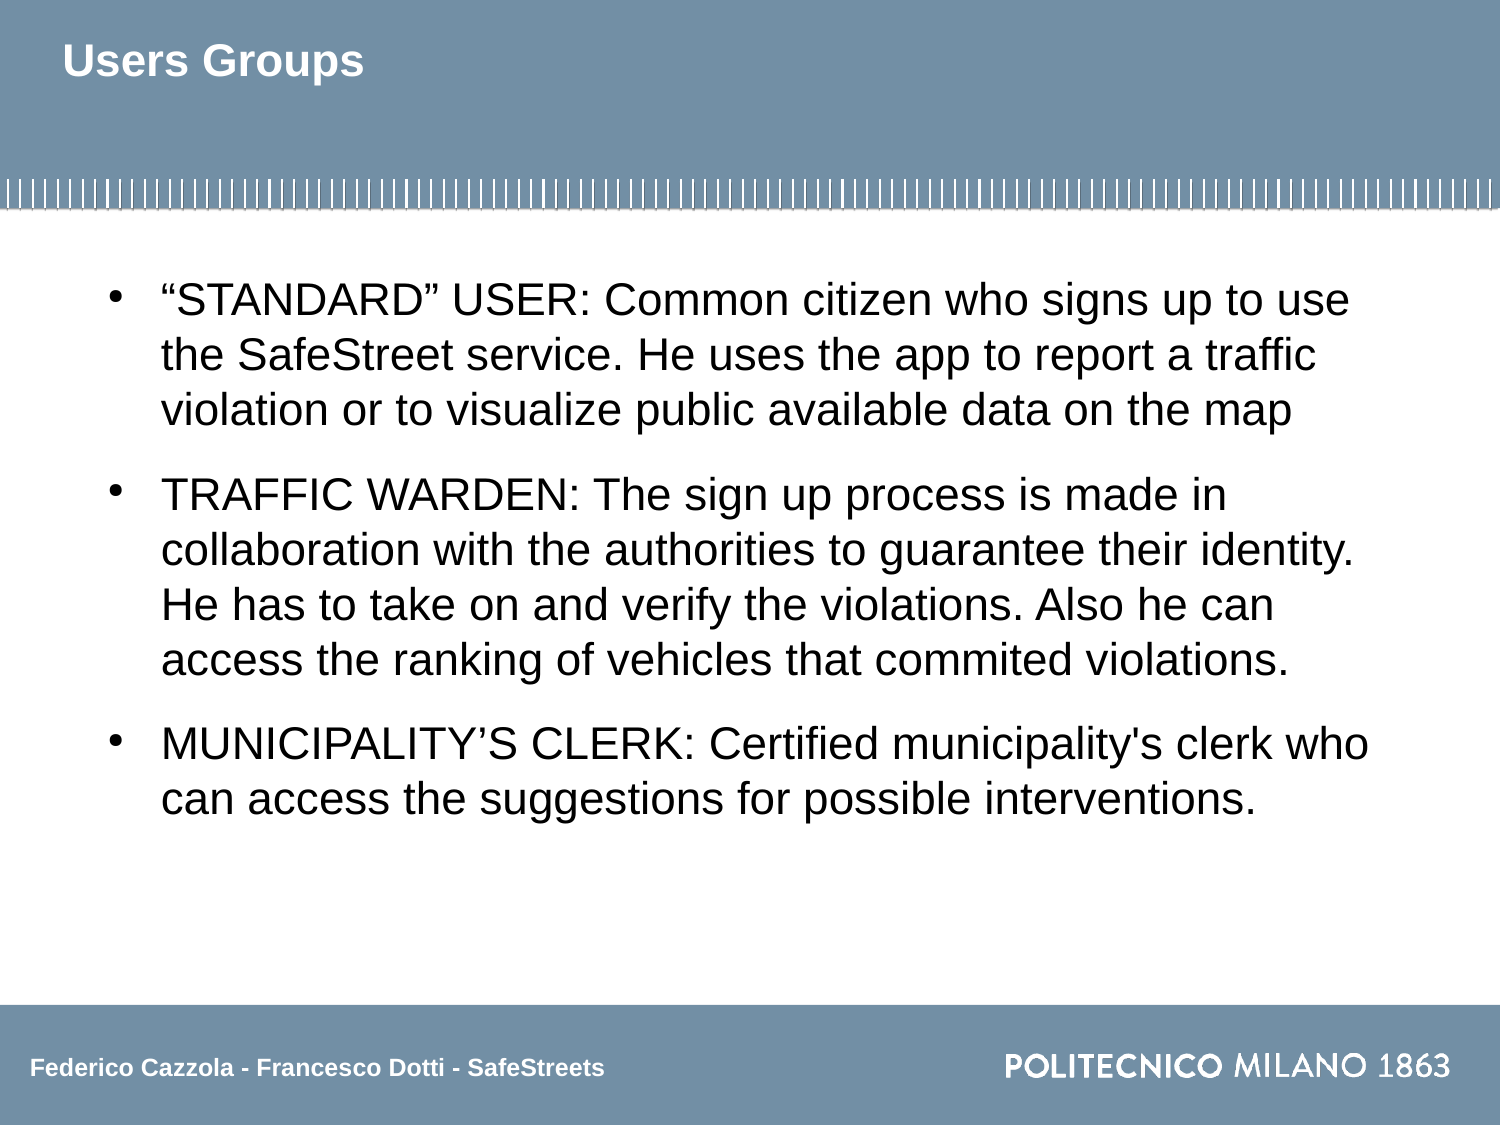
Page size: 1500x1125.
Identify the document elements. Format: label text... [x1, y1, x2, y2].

title Users Groups [47, 22, 1455, 161]
list “STANDARD” USER: Common citizen who signs up to use the SafeStreet service. He uses the app to report a traffic violation or to visualize public available data on the map TRAFFIC WARDEN: The sign up process is made in collaboration with the authorities to guarantee their identity. He has to take on and verify the violations. Also he can access the ranking of vehicles that commited violations. MUNICIPALITY’S CLERK: Certified municipality's clerk who can access the suggestions for possible interventions. [75, 262, 1441, 1005]
picture [999, 1041, 1456, 1089]
